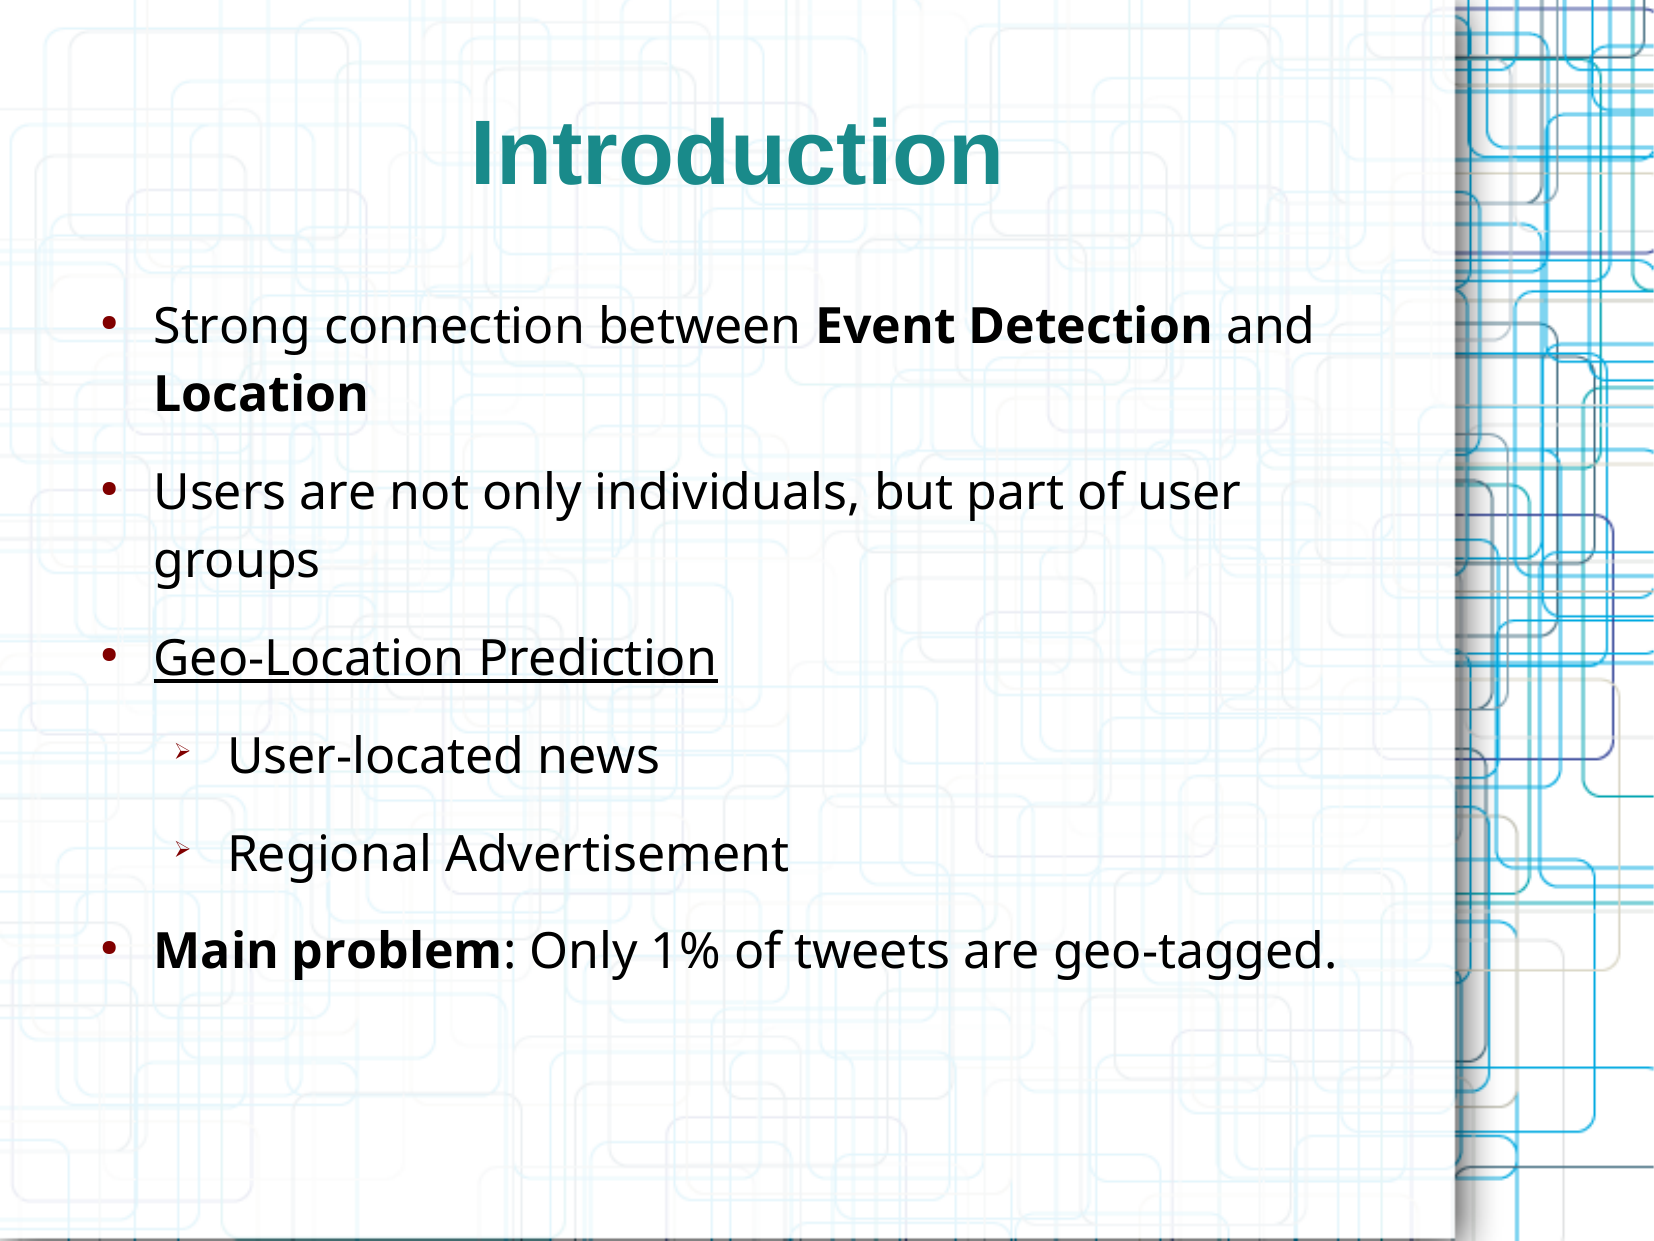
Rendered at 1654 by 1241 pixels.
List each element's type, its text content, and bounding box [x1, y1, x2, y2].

title Introduction [59, 49, 1418, 257]
picture [0, 0, 1654, 1241]
list Strong connection between Event Detection and Location Users are not only individuals, but part of user groups Geo-Location Prediction User-located news Regional Advertisement Main problem: Only 1% of tweets are geo-tagged. [82, 290, 1418, 1010]
